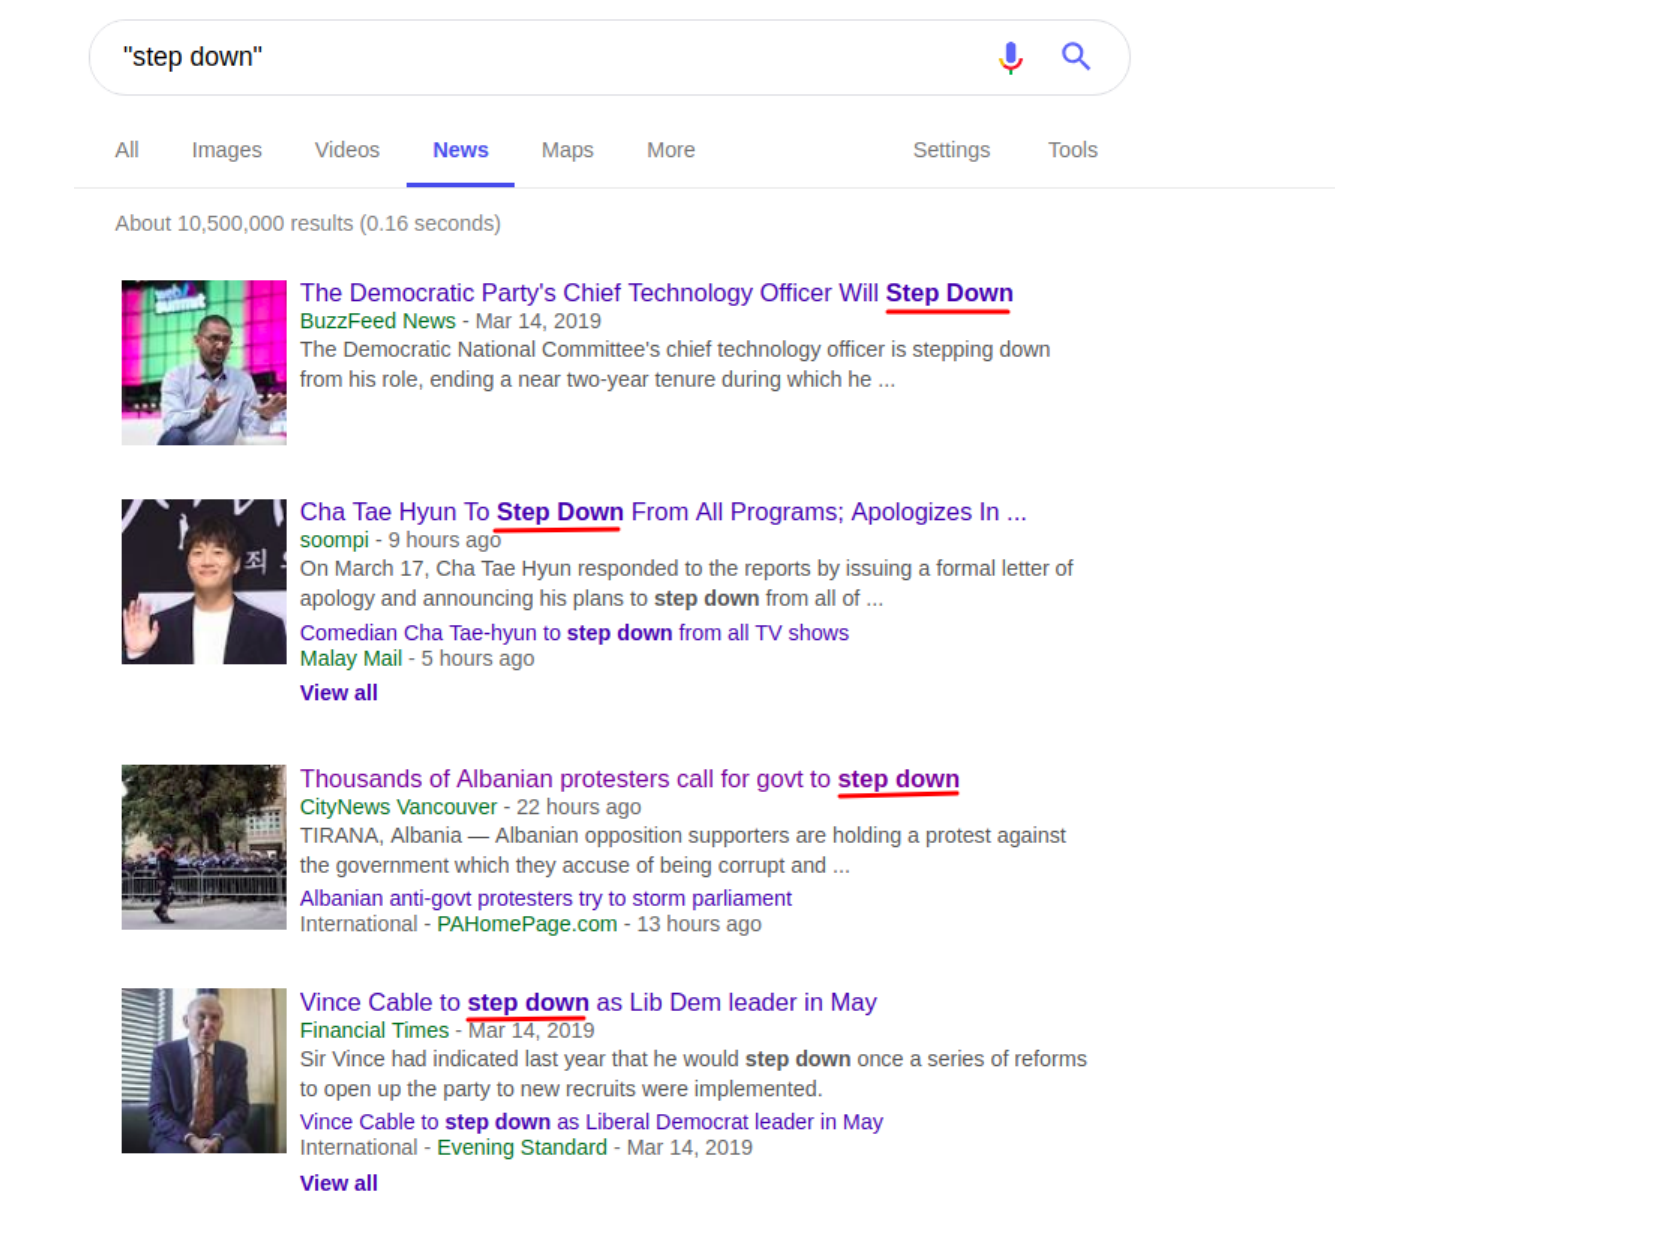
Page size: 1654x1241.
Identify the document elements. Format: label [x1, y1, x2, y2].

picture [74, 12, 1335, 1215]
